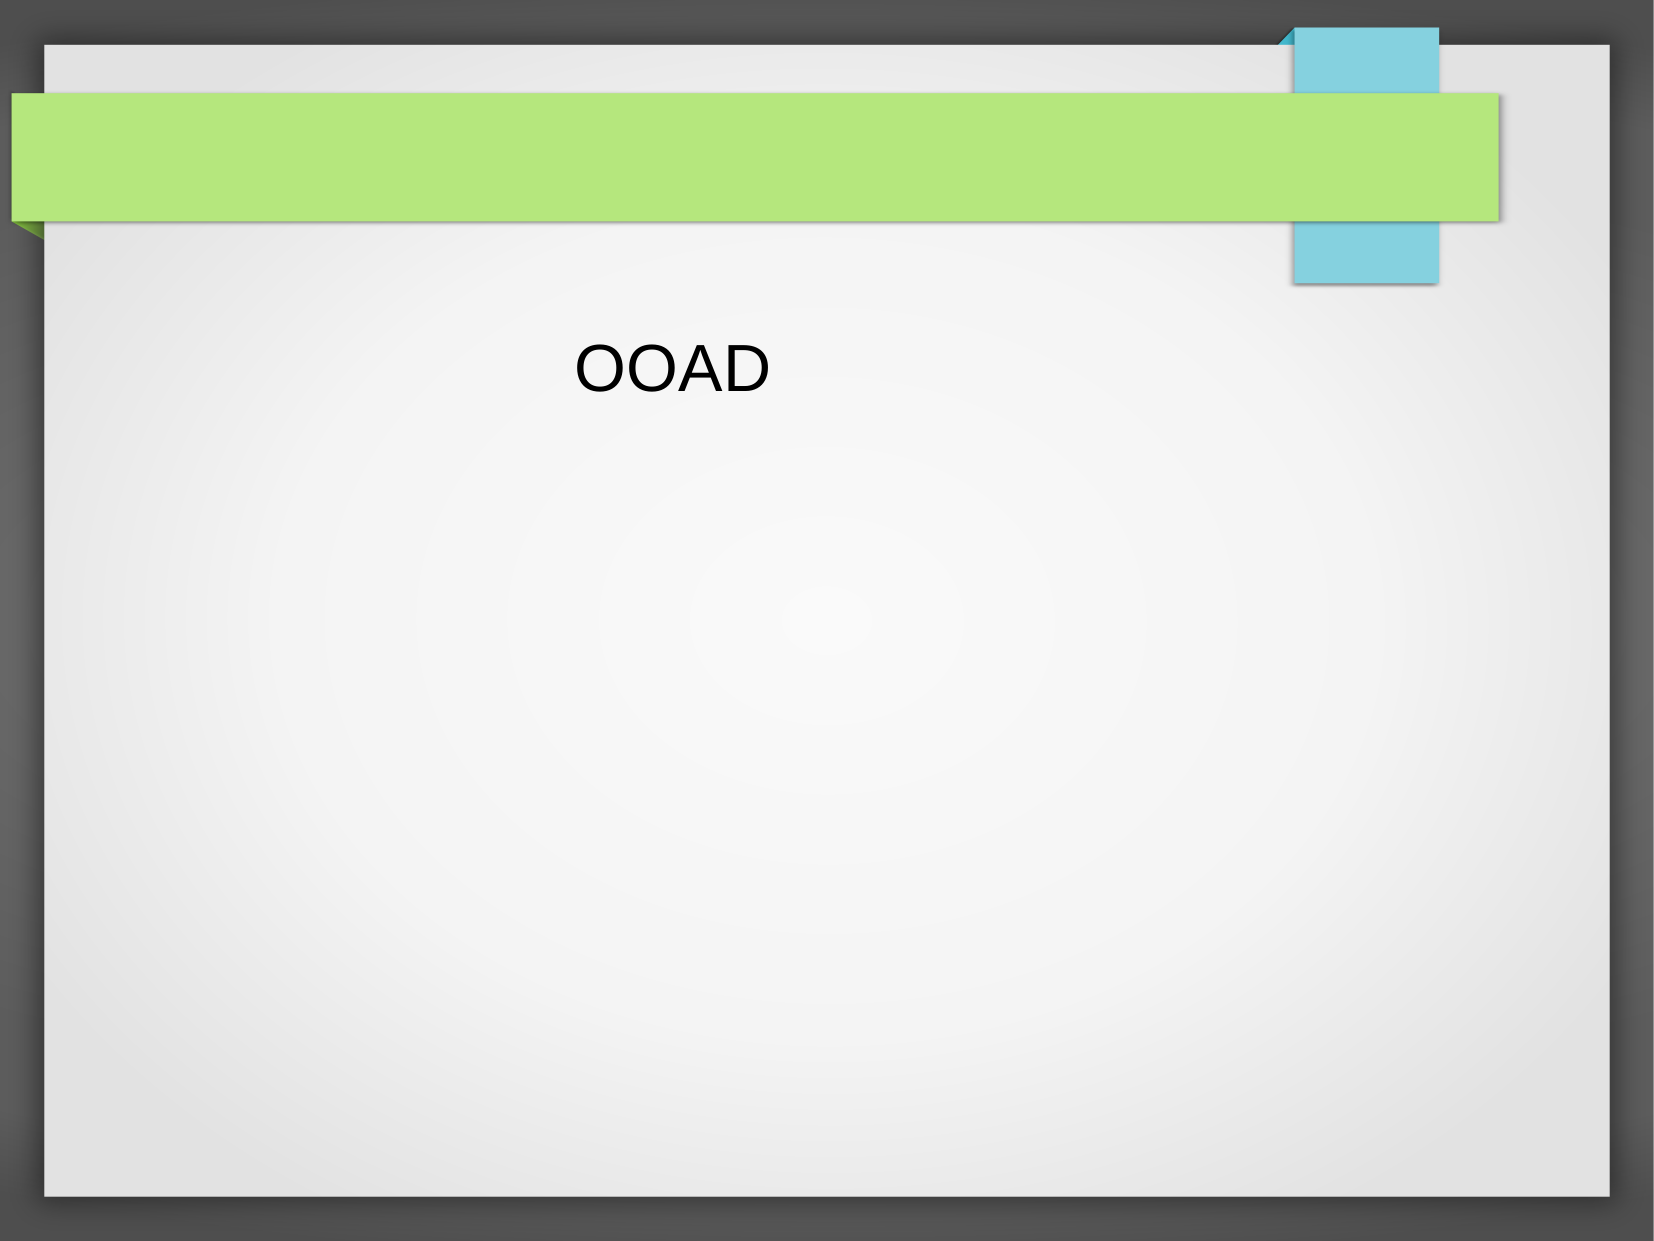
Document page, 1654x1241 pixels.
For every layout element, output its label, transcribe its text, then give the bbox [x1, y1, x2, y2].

subtitle OOAD [82, 94, 1264, 643]
picture [0, 0, 1654, 1241]
